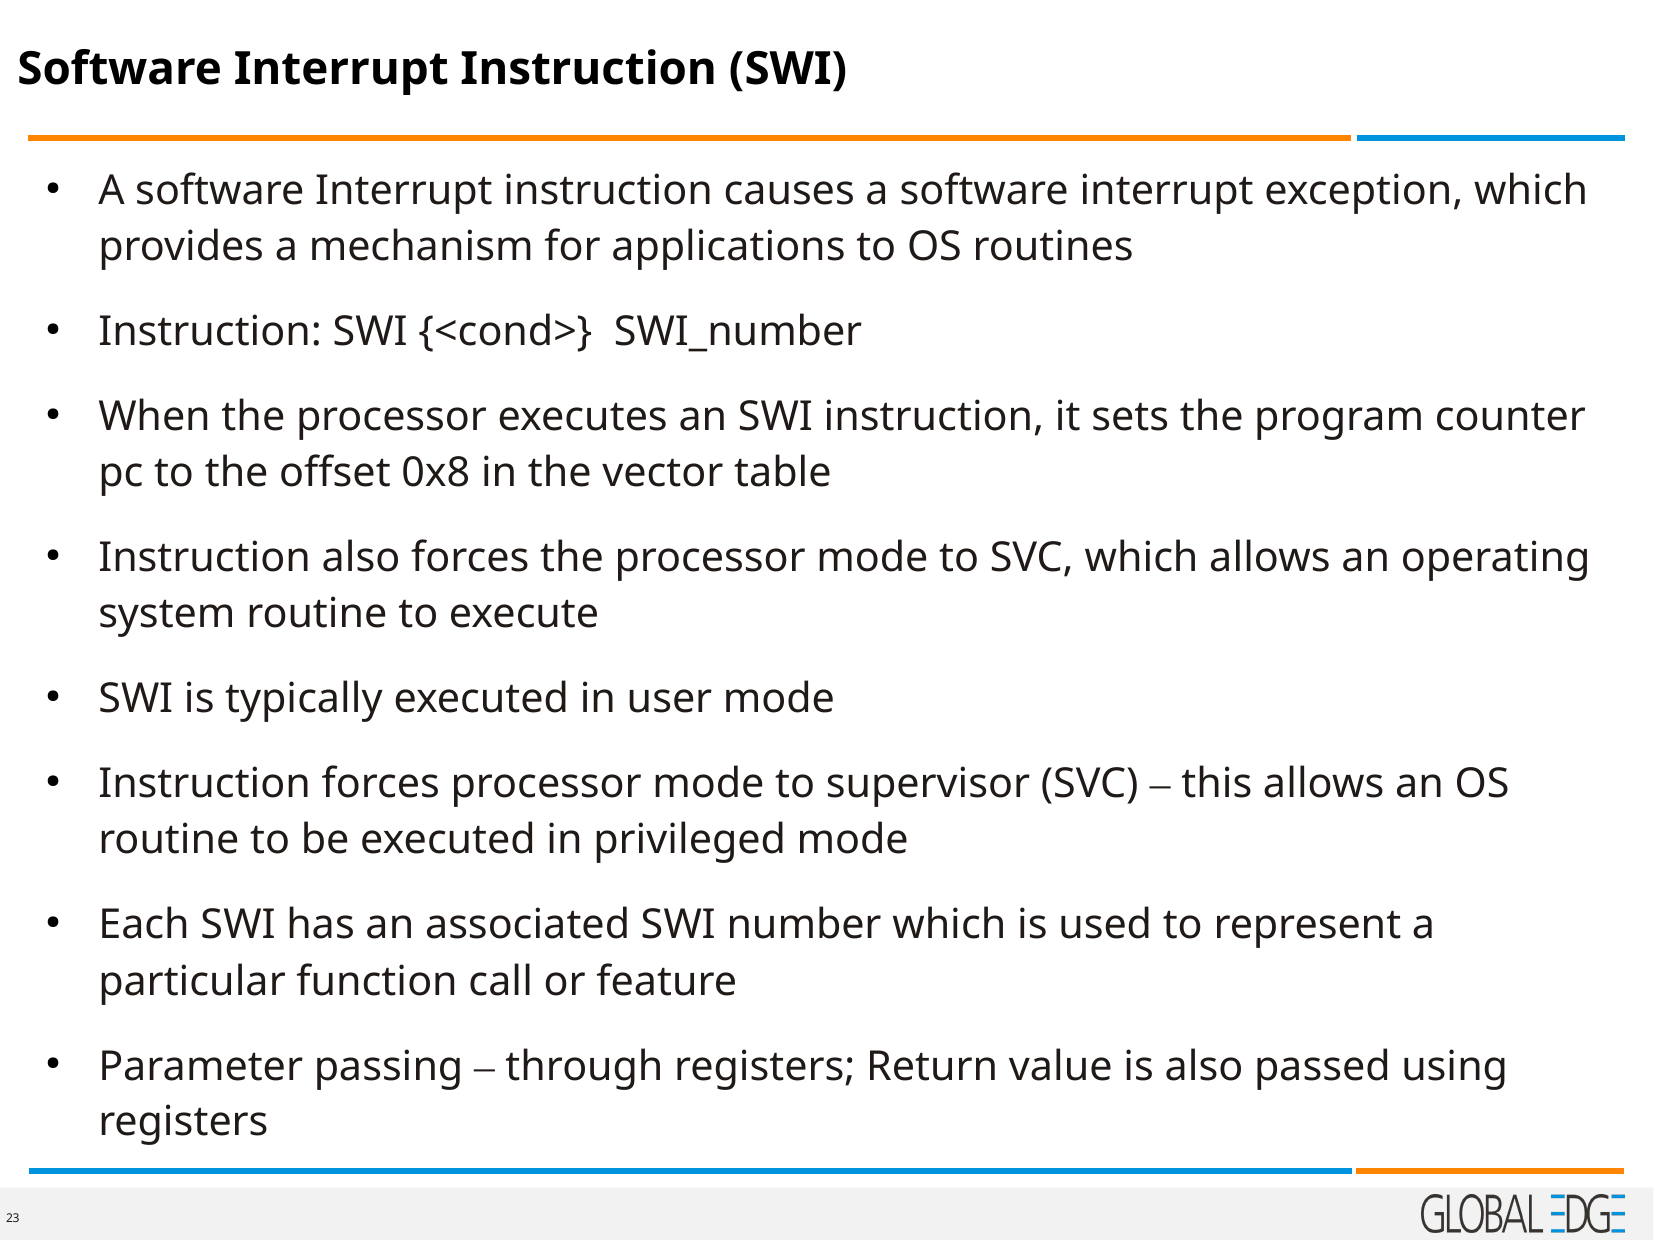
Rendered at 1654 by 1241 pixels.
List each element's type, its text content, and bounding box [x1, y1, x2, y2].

title Software Interrupt Instruction (SWI) [17, 18, 1499, 115]
list A software Interrupt instruction causes a software interrupt exception, which provides a mechanism for applications to OS routines Instruction: SWI {<cond>} SWI_number When the processor executes an SWI instruction, it sets the program counter pc to the offset 0x8 in the vector table Instruction also forces the processor mode to SVC, which allows an operating system routine to execute SWI is typically executed in user mode Instruction forces processor mode to supervisor (SVC) – this allows an OS routine to be executed in privileged mode Each SWI has an associated SWI number which is used to represent a particular function call or feature Parameter passing – through registers; Return value is also passed using registers [28, 160, 1625, 1153]
picture [1421, 1194, 1625, 1233]
